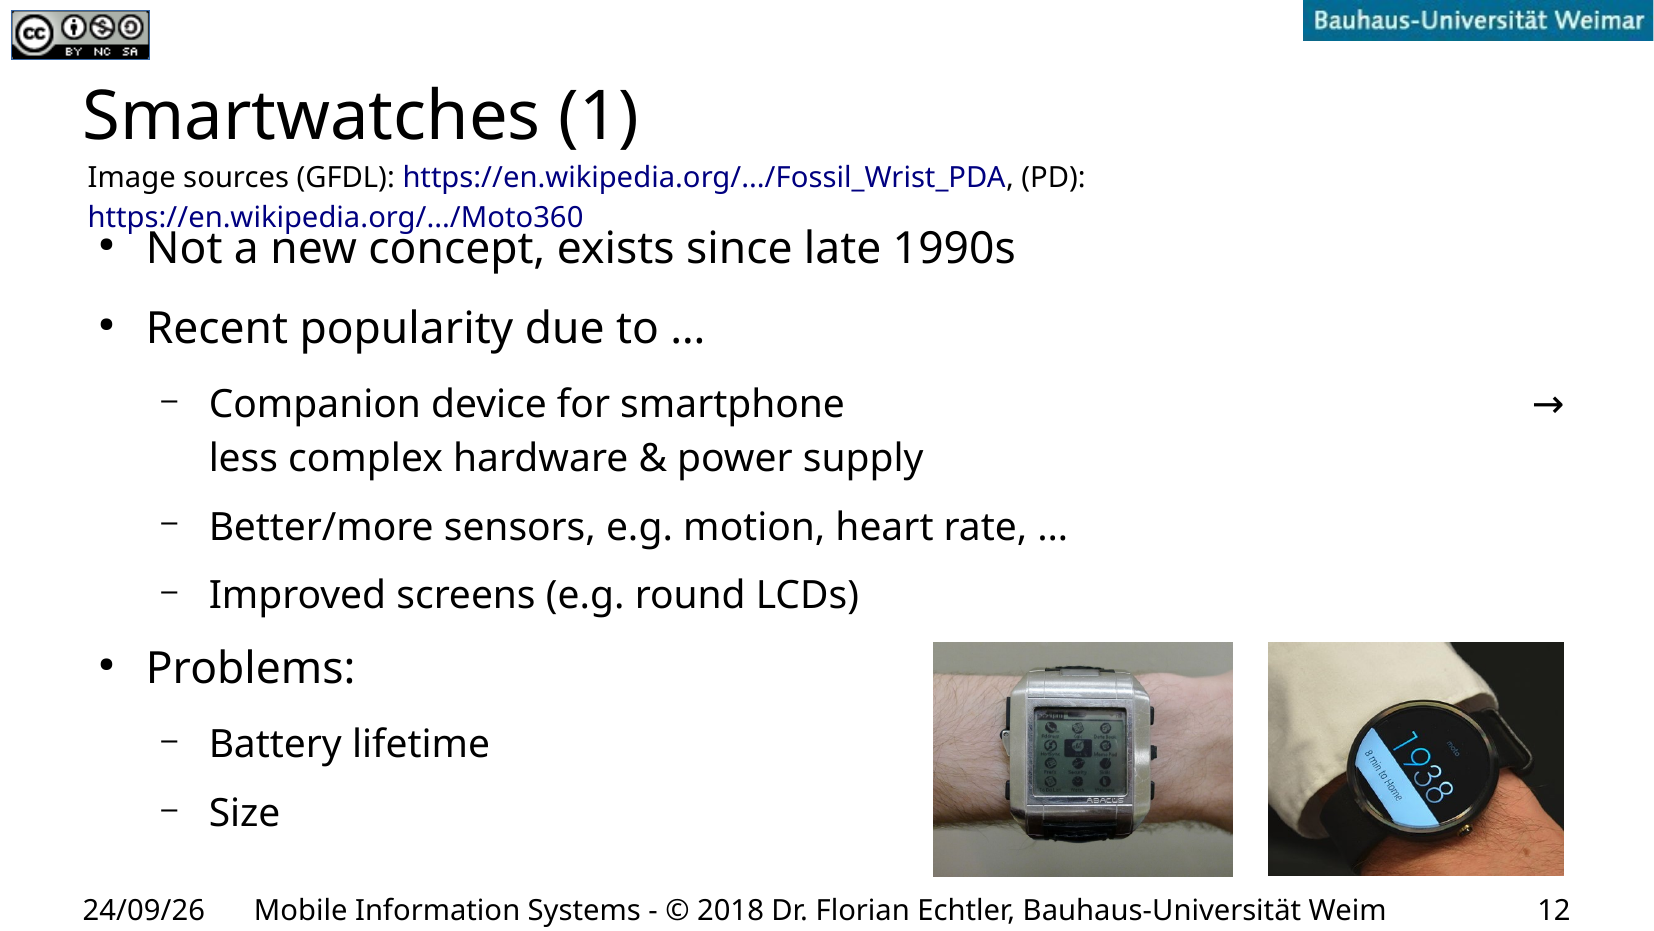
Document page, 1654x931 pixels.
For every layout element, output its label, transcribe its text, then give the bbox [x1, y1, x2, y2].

picture [12, 11, 149, 59]
picture [1554, 8, 1644, 32]
title Smartwatches (1) [82, 35, 1571, 149]
list Not a new concept, exists since late 1990s Recent popularity due to … Companion device for smartphone → less complex hardware & power supply Better/more sensors, e.g. motion, heart rate, … Improved screens (e.g. round LCDs) Problems: Battery lifetime Size [82, 215, 1571, 842]
text_box Image sources (GFDL): https://en.wikipedia.org/.../Fossil_Wrist_PDA, (PD): https://en.wikipedia.org/.../Moto360 [72, 149, 1583, 211]
picture [1630, 37, 1642, 41]
picture [1268, 642, 1564, 877]
picture [1313, 8, 1548, 31]
picture [933, 642, 1233, 877]
